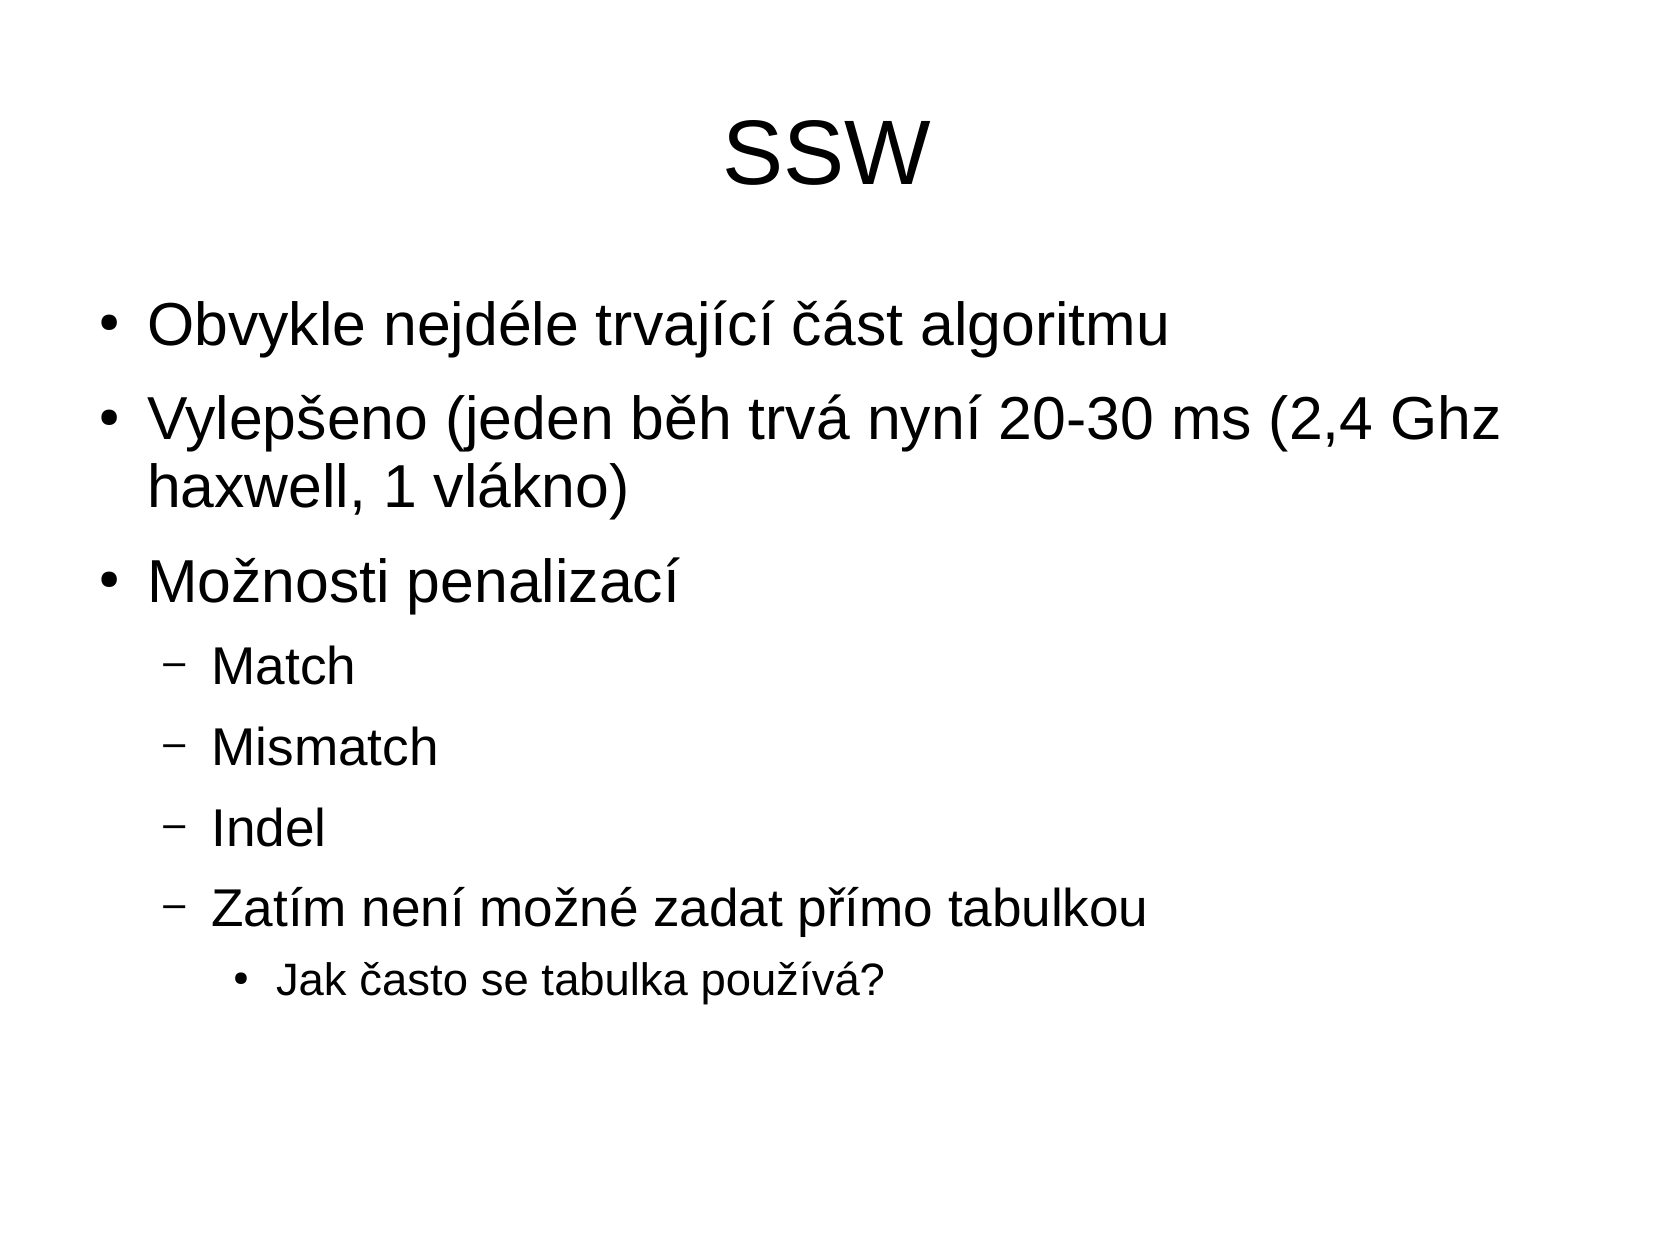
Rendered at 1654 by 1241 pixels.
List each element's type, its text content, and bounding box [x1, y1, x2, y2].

title SSW [82, 49, 1571, 257]
list Obvykle nejdéle trvající část algoritmu Vylepšeno (jeden běh trvá nyní 20-30 ms (2,4 Ghz haxwell, 1 vlákno) Možnosti penalizací Match Mismatch Indel Zatím není možné zadat přímo tabulkou Jak často se tabulka používá? [82, 290, 1571, 1010]
